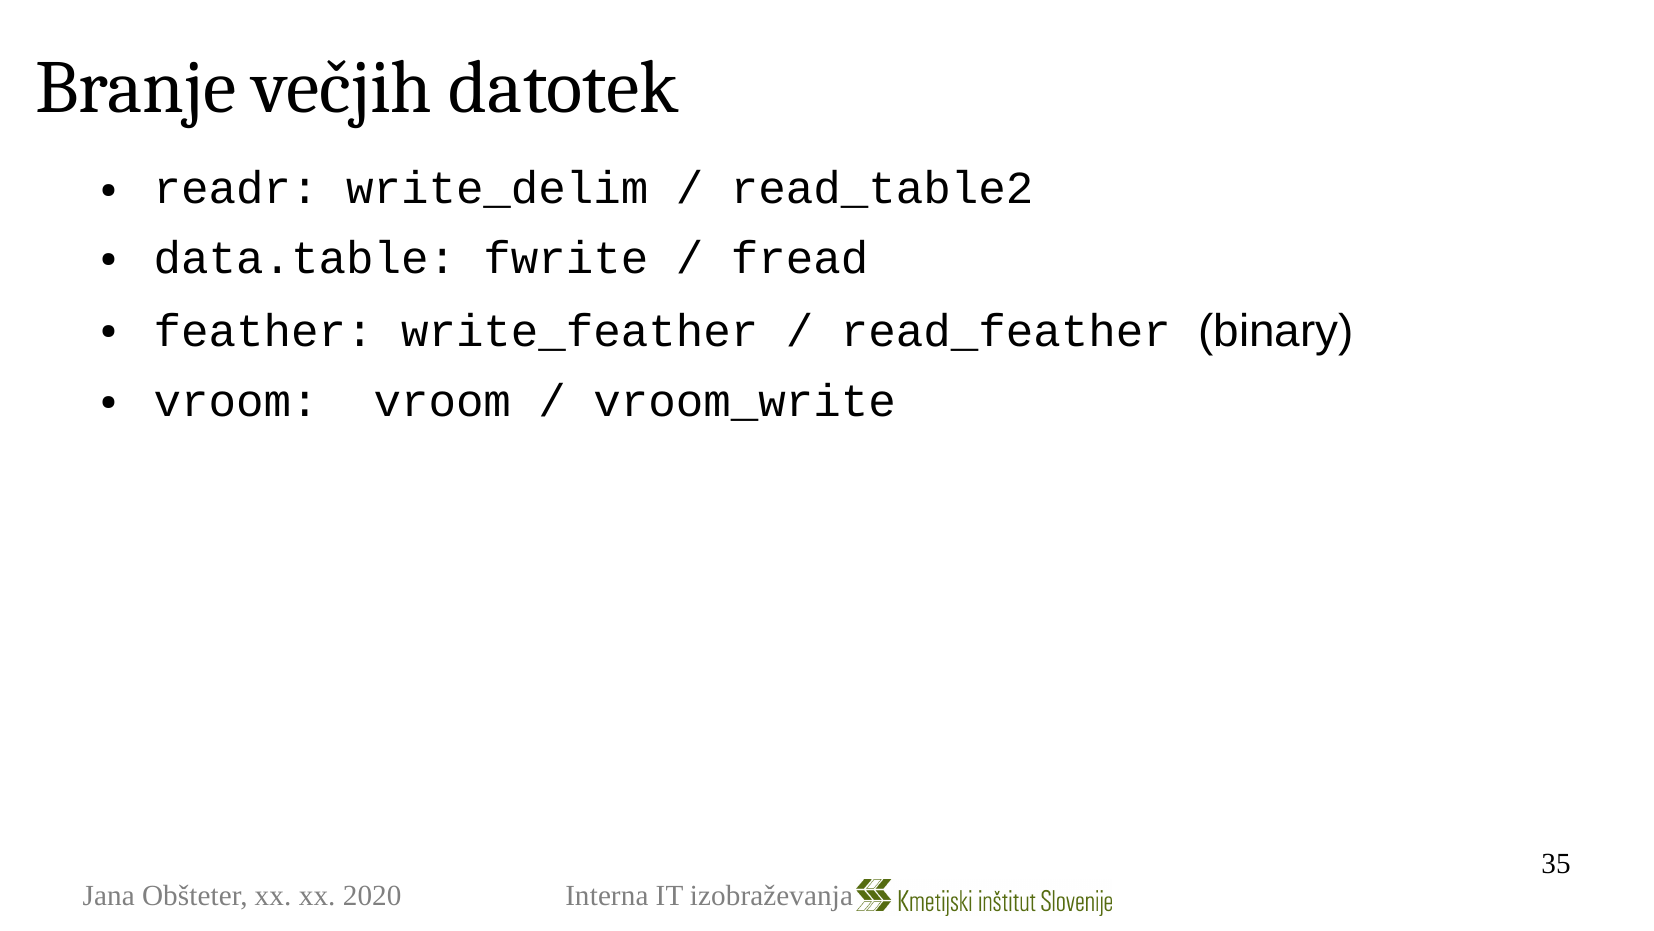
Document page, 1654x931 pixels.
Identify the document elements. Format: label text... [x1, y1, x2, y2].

picture [856, 879, 1112, 916]
list readr: write_delim / read_table2 data.table: fwrite / fread feather: write_feather / read_feather (binary) vroom: vroom / vroom_write [82, 165, 1642, 827]
title Branje večjih datotek [35, 21, 1524, 154]
